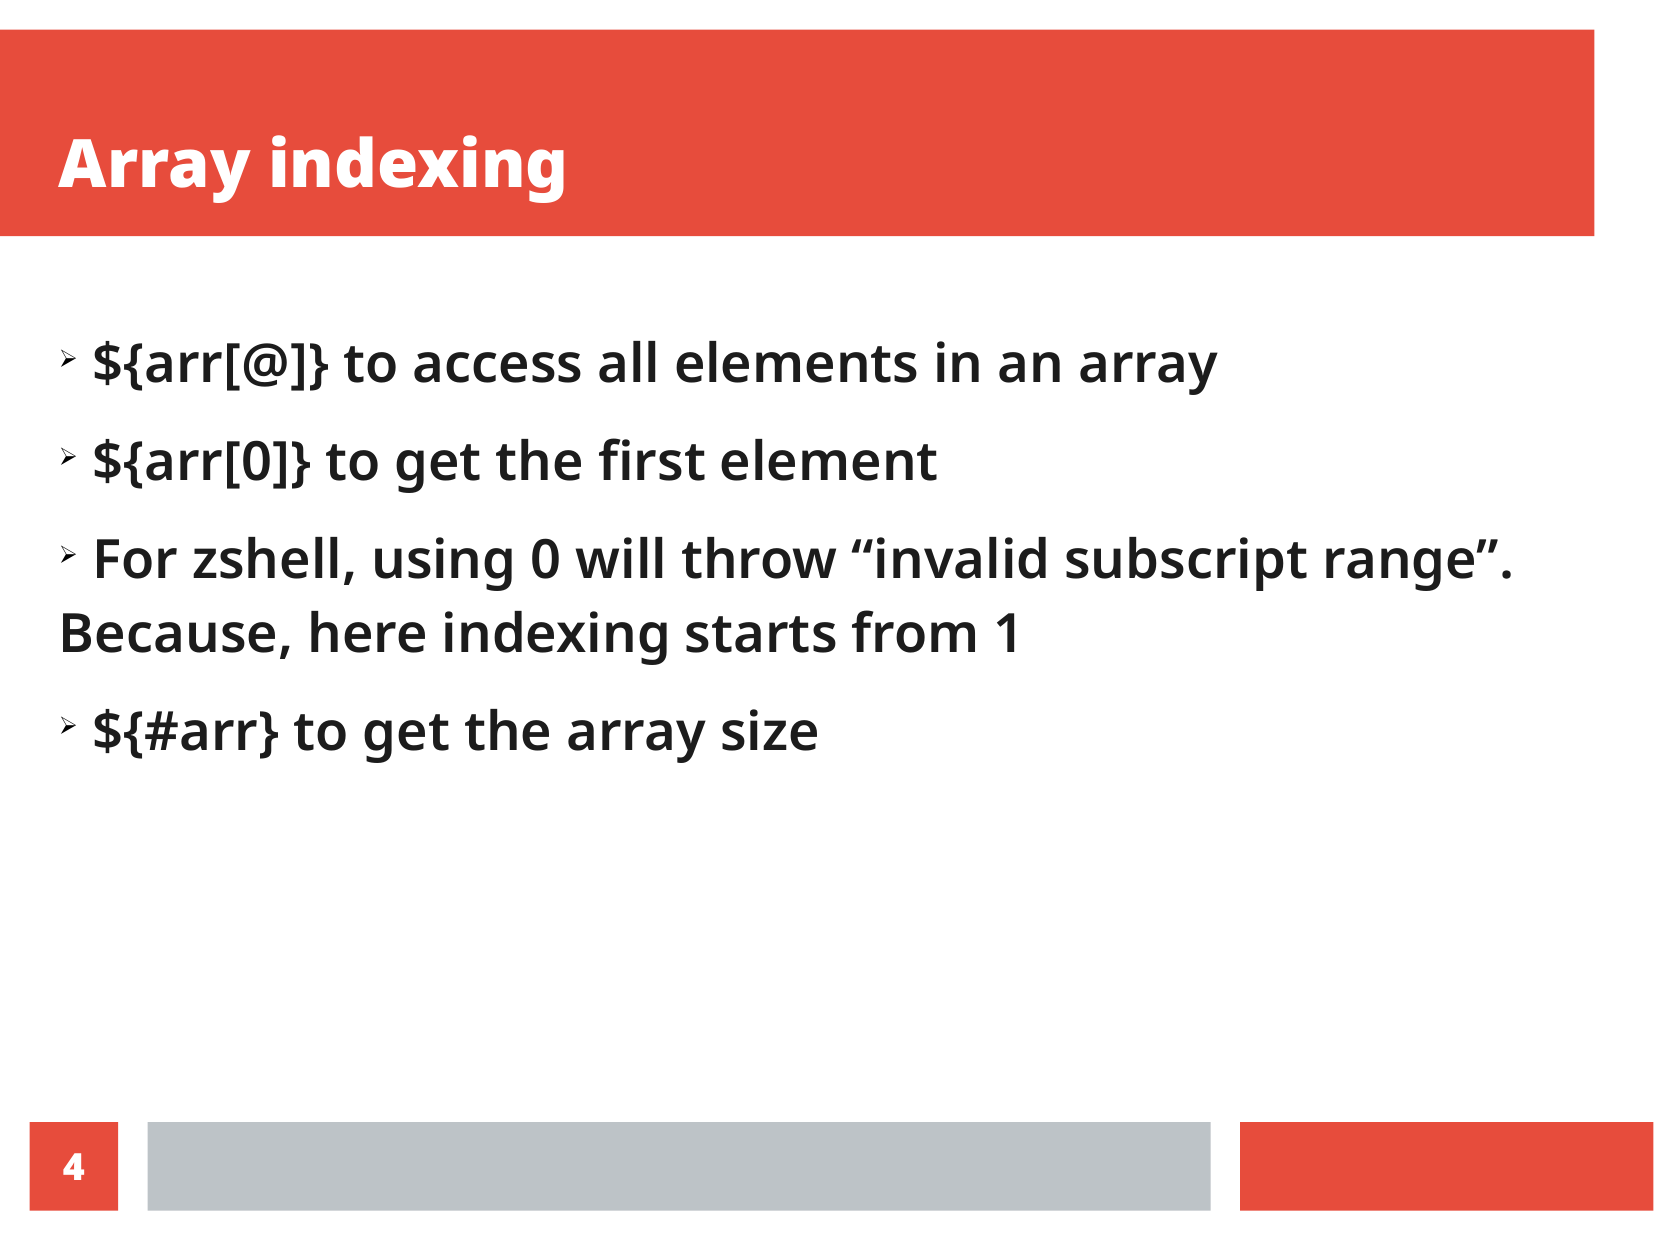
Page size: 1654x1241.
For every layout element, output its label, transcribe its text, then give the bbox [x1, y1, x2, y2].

list ${arr[@]} to access all elements in an array ${arr[0]} to get the first element For zshell, using 0 will throw “invalid subscript range”. Because, here indexing starts from 1 ${#arr} to get the array size [59, 324, 1565, 1093]
title Array indexing [59, 59, 1595, 207]
